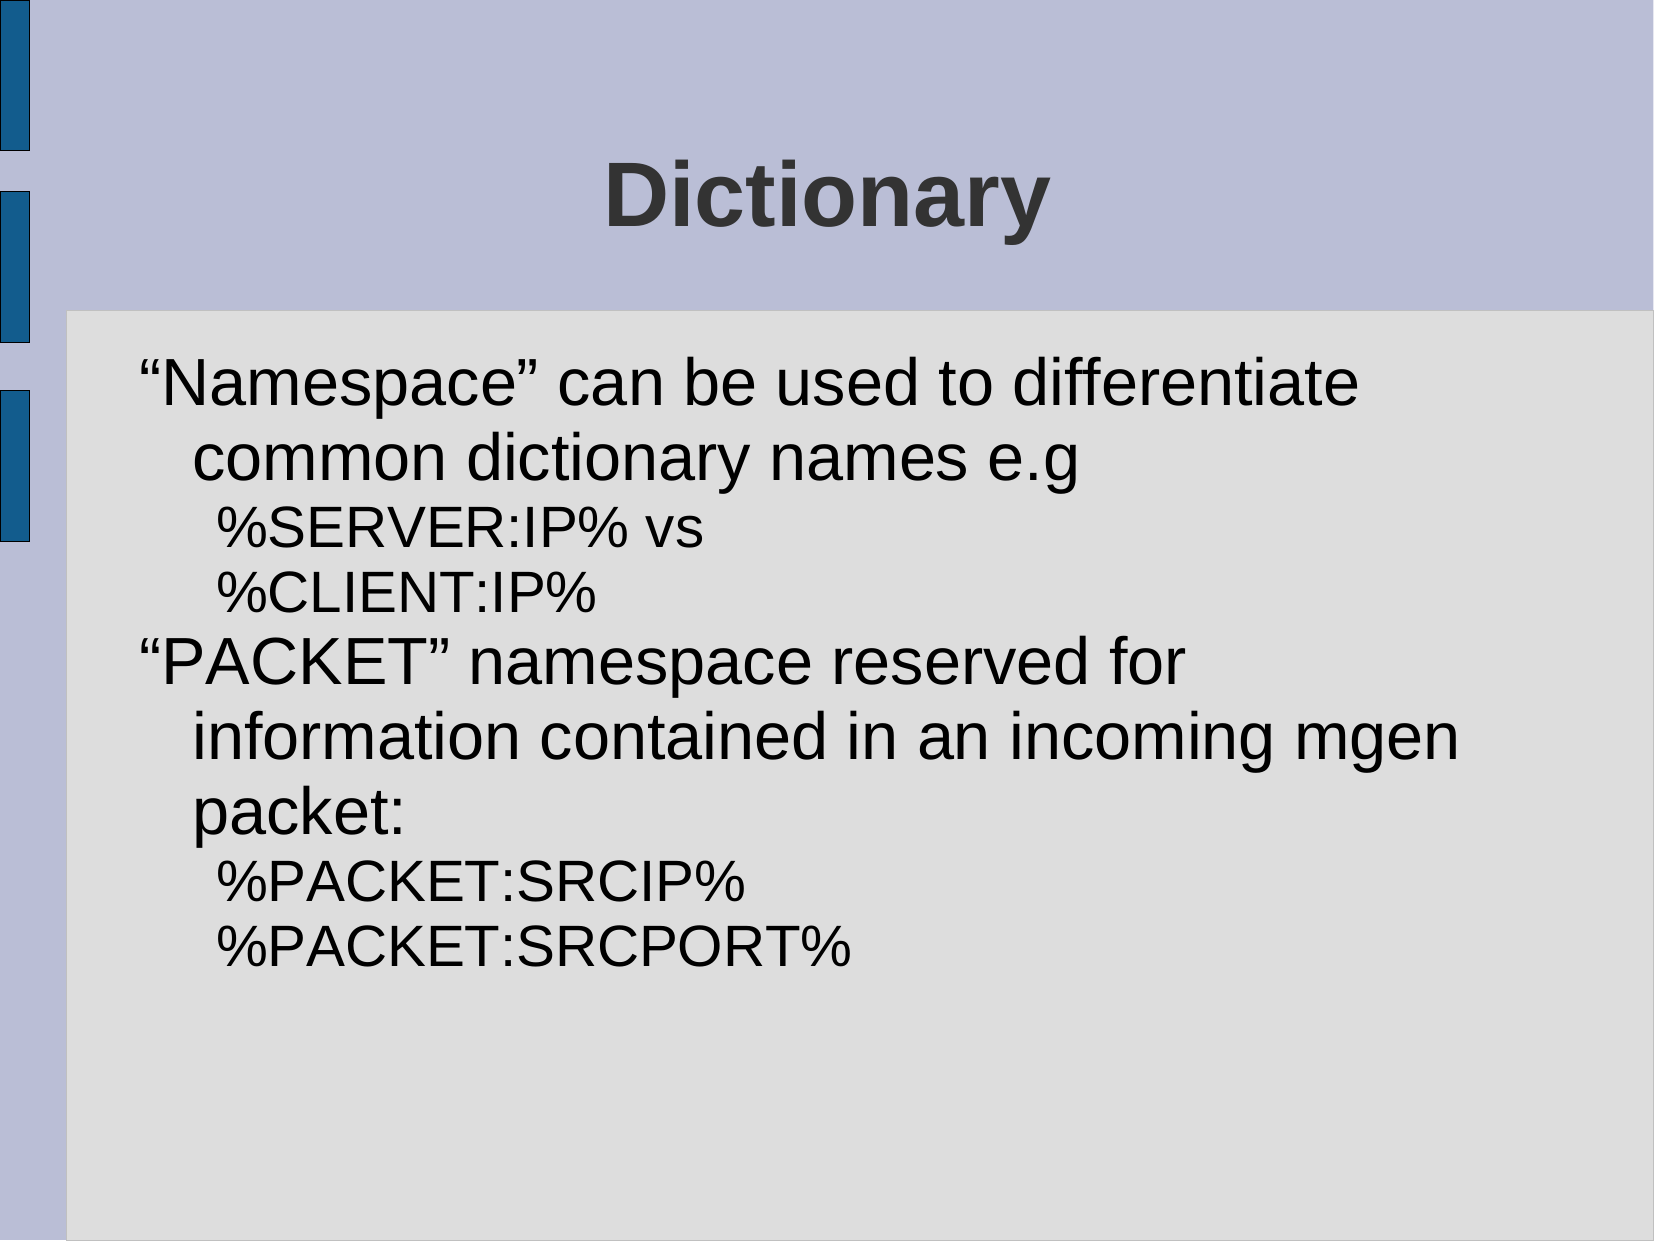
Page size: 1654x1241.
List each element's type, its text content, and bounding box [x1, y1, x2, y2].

list “Namespace” can be used to differentiate common dictionary names e.g %SERVER:IP% vs %CLIENT:IP% “PACKET” namespace reserved for information contained in an incoming mgen packet: %PACKET:SRCIP% %PACKET:SRCPORT% [121, 344, 1534, 1136]
title Dictionary [121, 91, 1534, 299]
